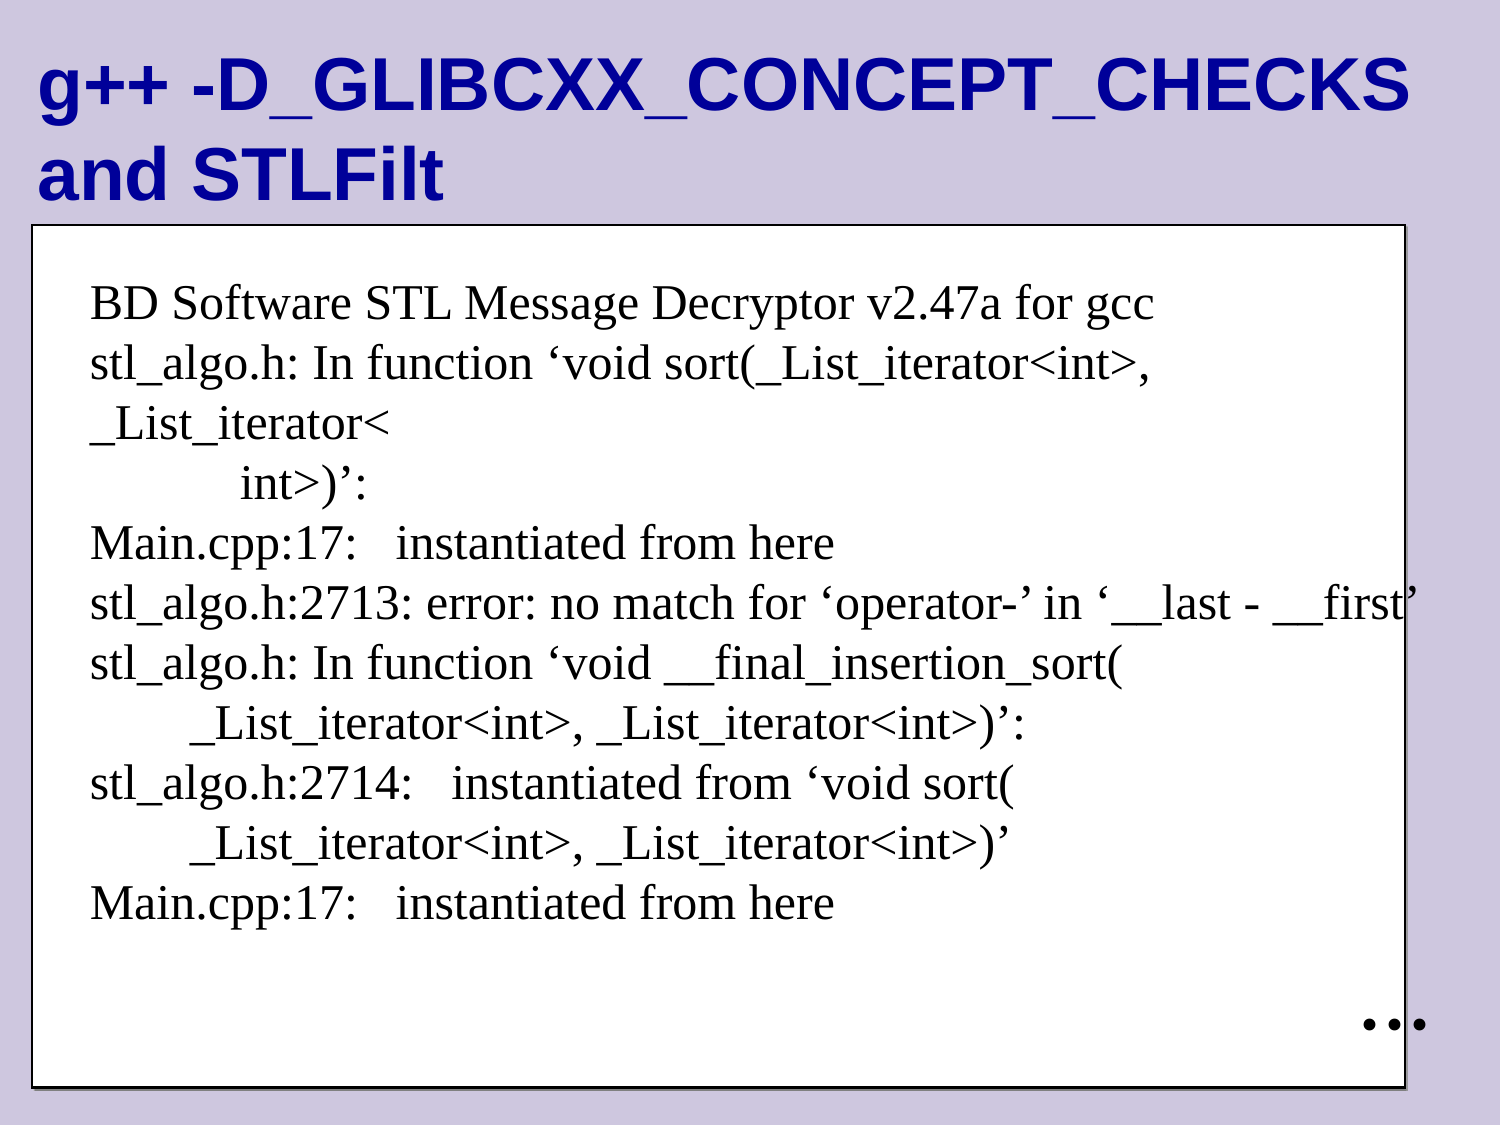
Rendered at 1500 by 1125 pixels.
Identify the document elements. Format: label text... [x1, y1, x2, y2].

text_box BD Software STL Message Decryptor v2.47a for gcc stl_algo.h: In function ‘void sort(_List_iterator<int>, _List_iterator< int>)’: Main.cpp:17: instantiated from here stl_algo.h:2713: error: no match for ‘operator-’ in ‘__last - __first’ stl_algo.h: In function ‘void __final_insertion_sort( _List_iterator<int>, _List_iterator<int>)’: stl_algo.h:2714: instantiated from ‘void sort( _List_iterator<int>, _List_iterator<int>)’ Main.cpp:17: instantiated from here ... [75, 262, 1447, 996]
text_box [32, 224, 1405, 1088]
title g++ -D_GLIBCXX_CONCEPT_CHECKS and STLFilt [37, 25, 1500, 225]
